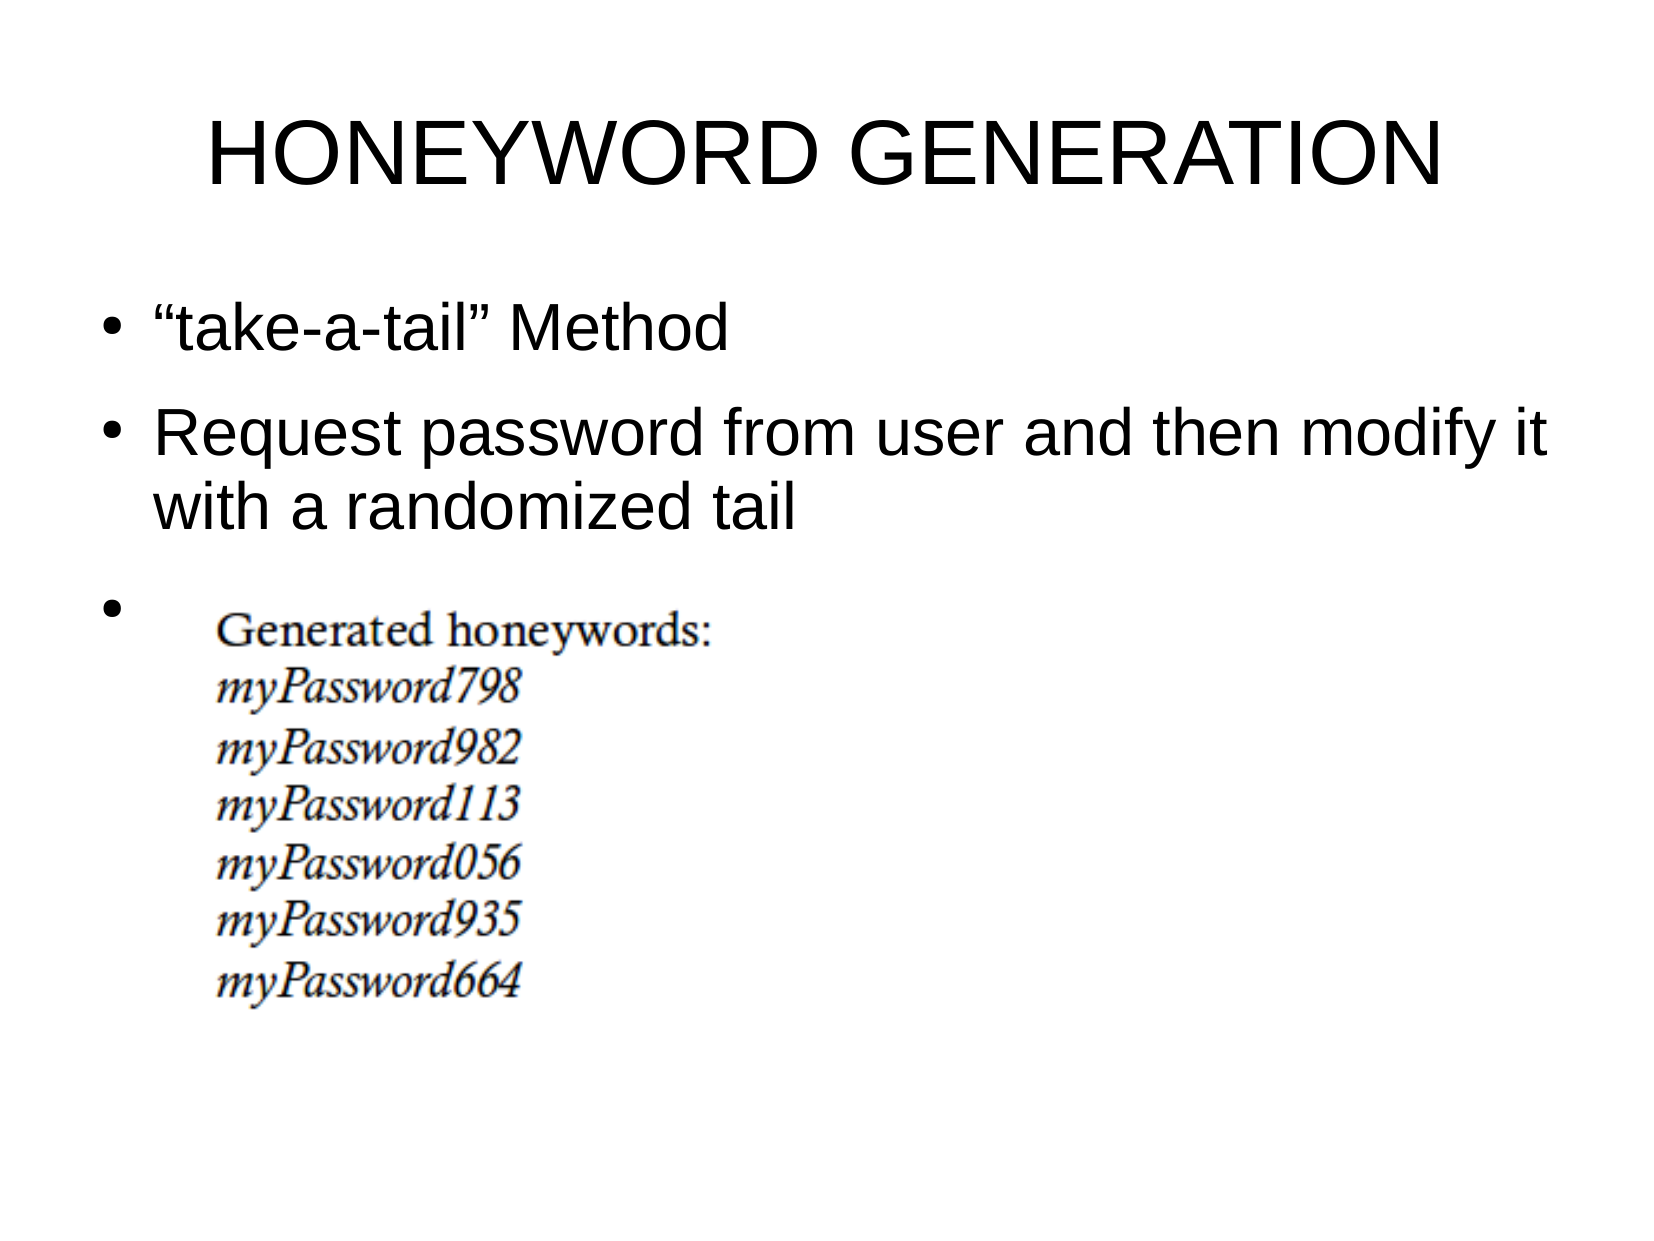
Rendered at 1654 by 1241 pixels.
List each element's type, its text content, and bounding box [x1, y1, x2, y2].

title HONEYWORD GENERATION [82, 49, 1571, 257]
list “take-a-tail” Method Request password from user and then modify it with a randomized tail [82, 290, 1571, 1010]
picture [188, 602, 851, 1034]
